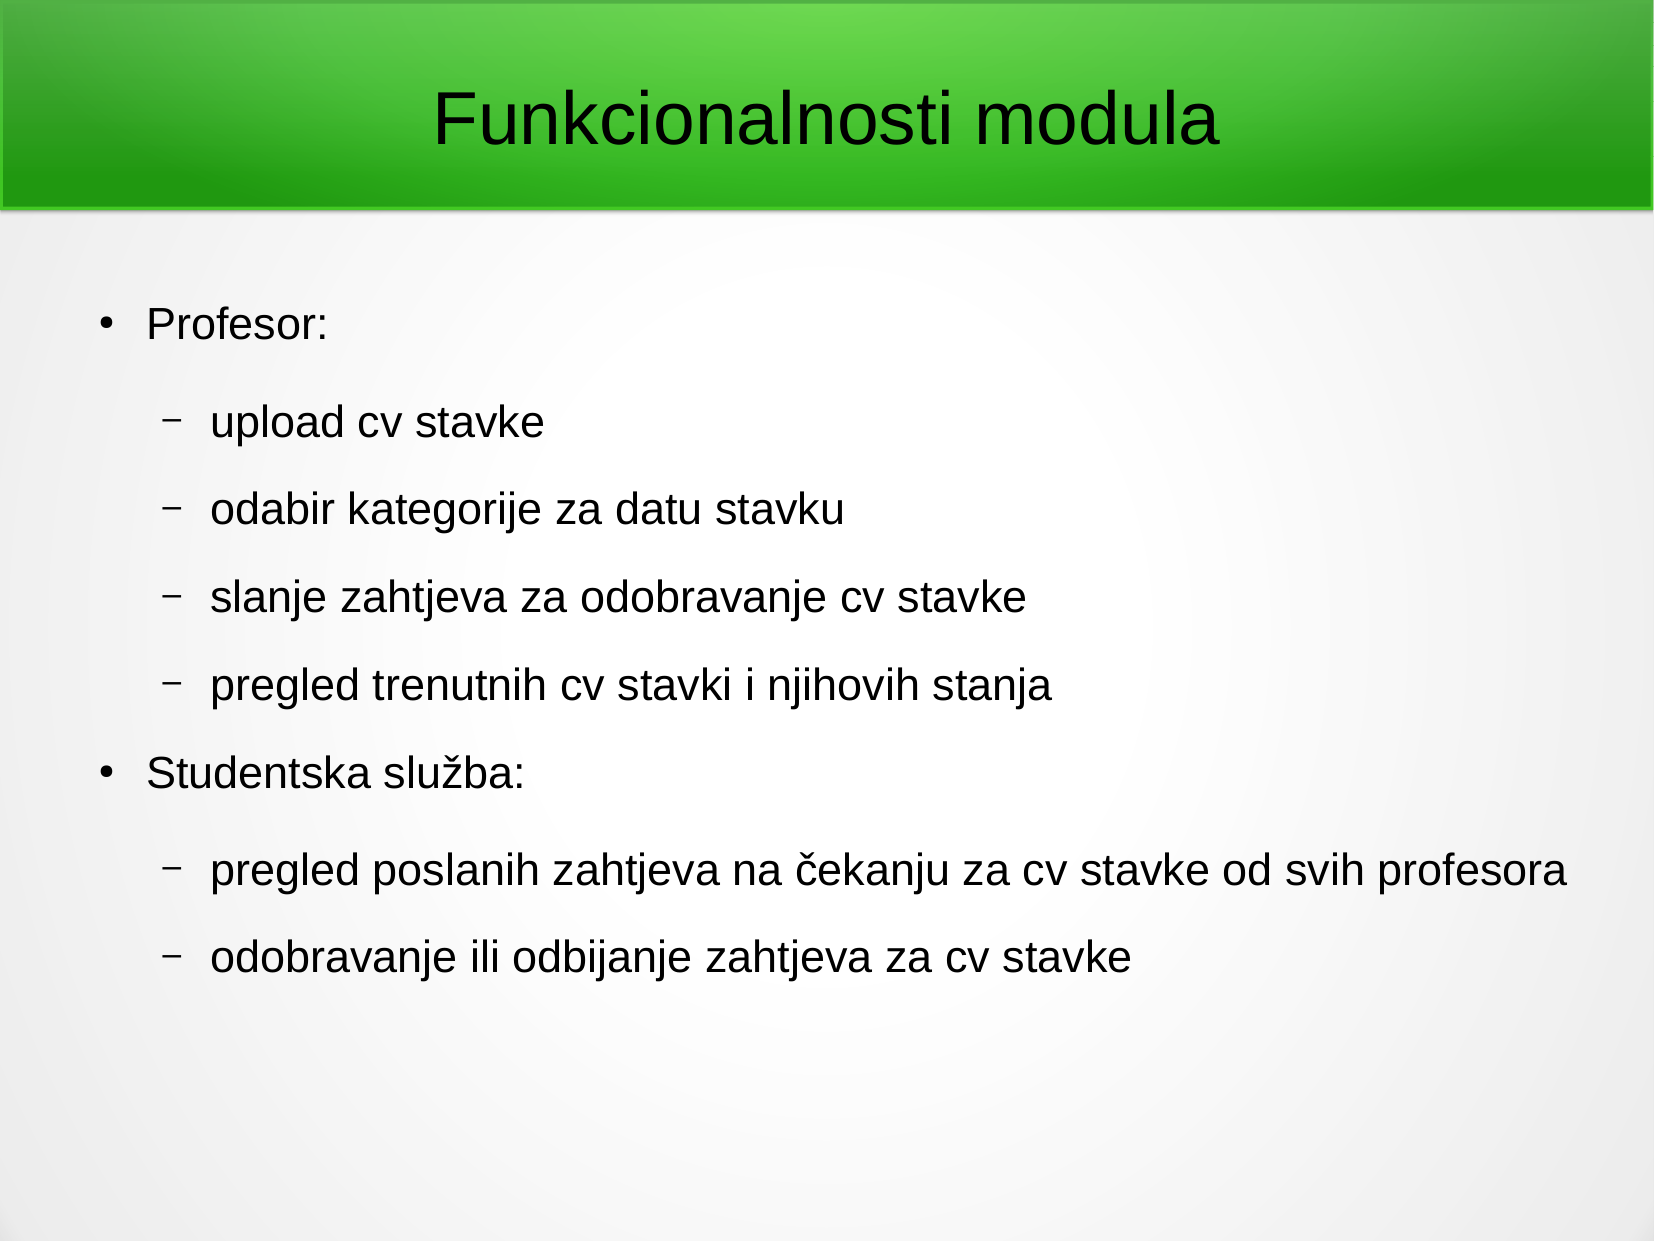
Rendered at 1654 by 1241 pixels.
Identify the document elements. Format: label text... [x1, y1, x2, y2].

list Profesor: upload cv stavke odabir kategorije za datu stavku slanje zahtjeva za odobravanje cv stavke pregled trenutnih cv stavki i njihovih stanja Studentska služba: pregled poslanih zahtjeva na čekanju za cv stavke od svih profesora odobravanje ili odbijanje zahtjeva za cv stavke [82, 299, 1571, 1019]
title Funkcionalnosti modula [82, 47, 1571, 189]
